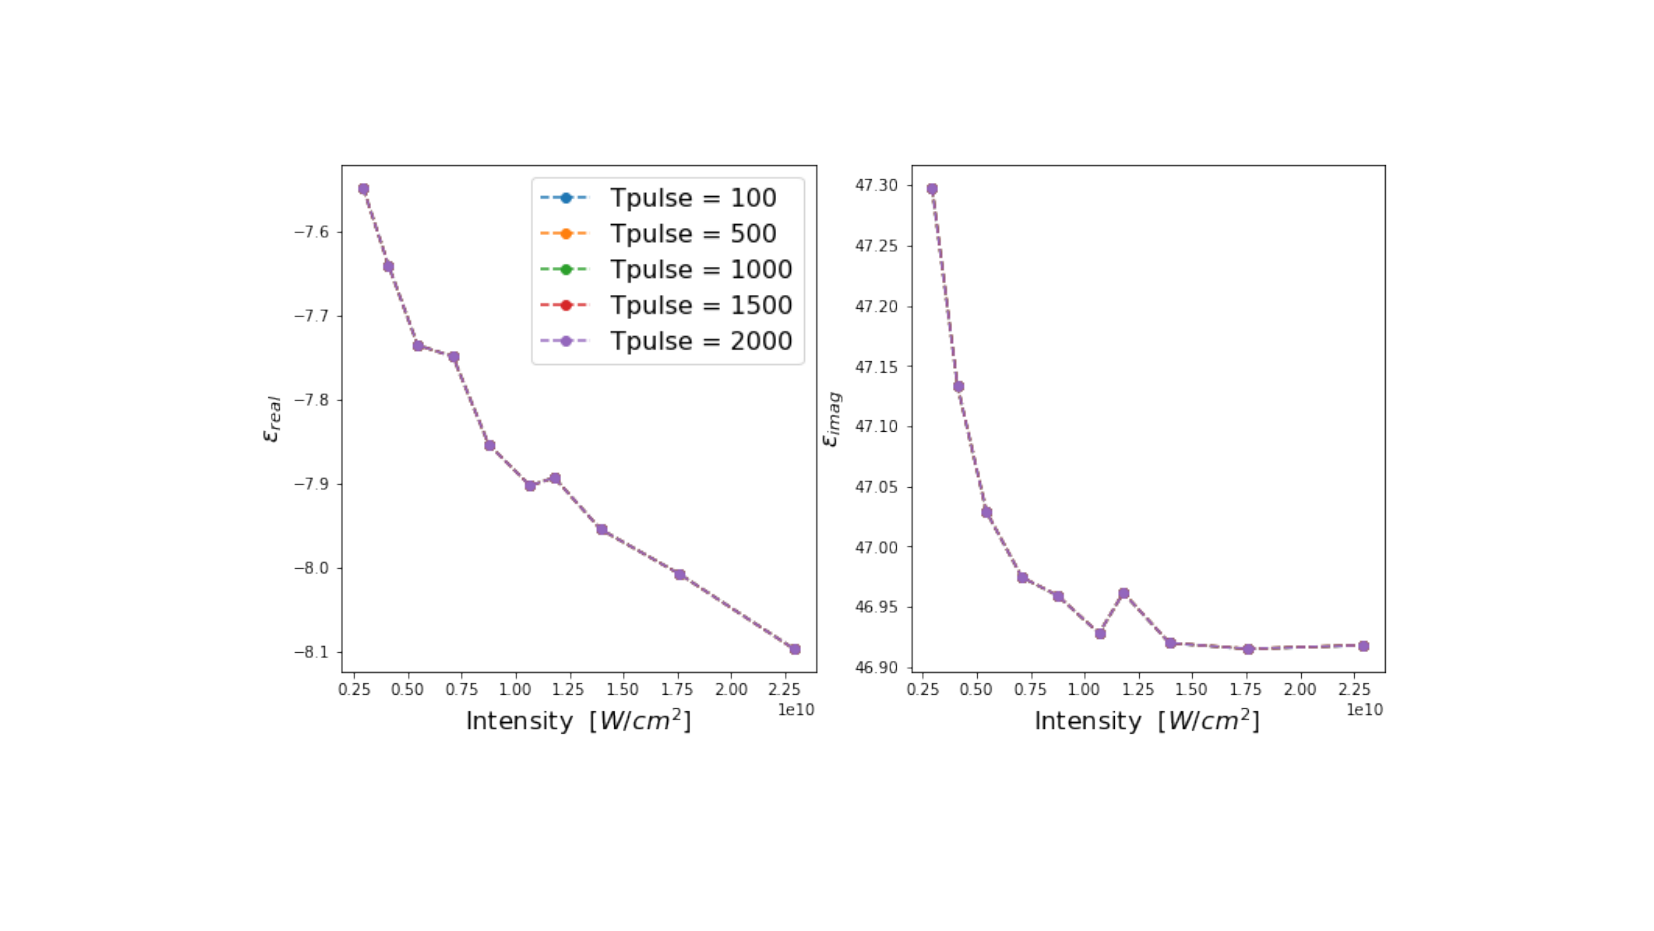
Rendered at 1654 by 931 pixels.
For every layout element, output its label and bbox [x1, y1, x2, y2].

picture [251, 154, 1396, 751]
